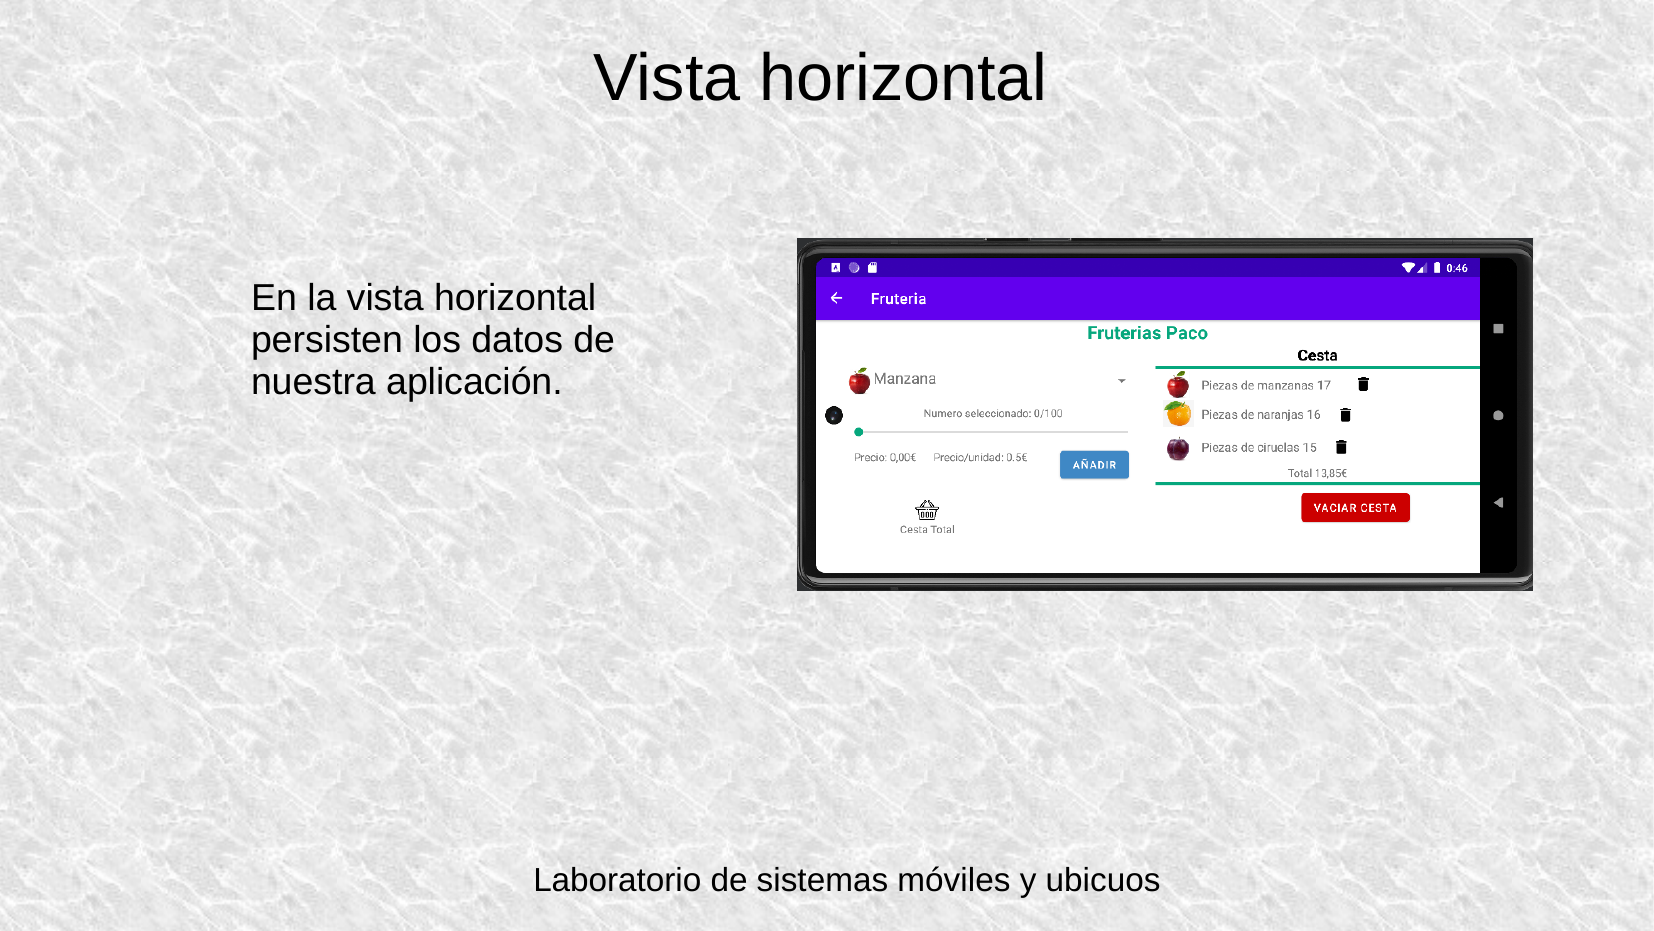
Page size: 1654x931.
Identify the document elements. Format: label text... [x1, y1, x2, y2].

picture [0, 0, 1654, 931]
text_box En la vista horizontal persisten los datos de nuestra aplicación. [236, 269, 739, 453]
text_box Laboratorio de sistemas móviles y ubicuos [59, 854, 1565, 931]
title Vista horizontal [76, 0, 1565, 156]
